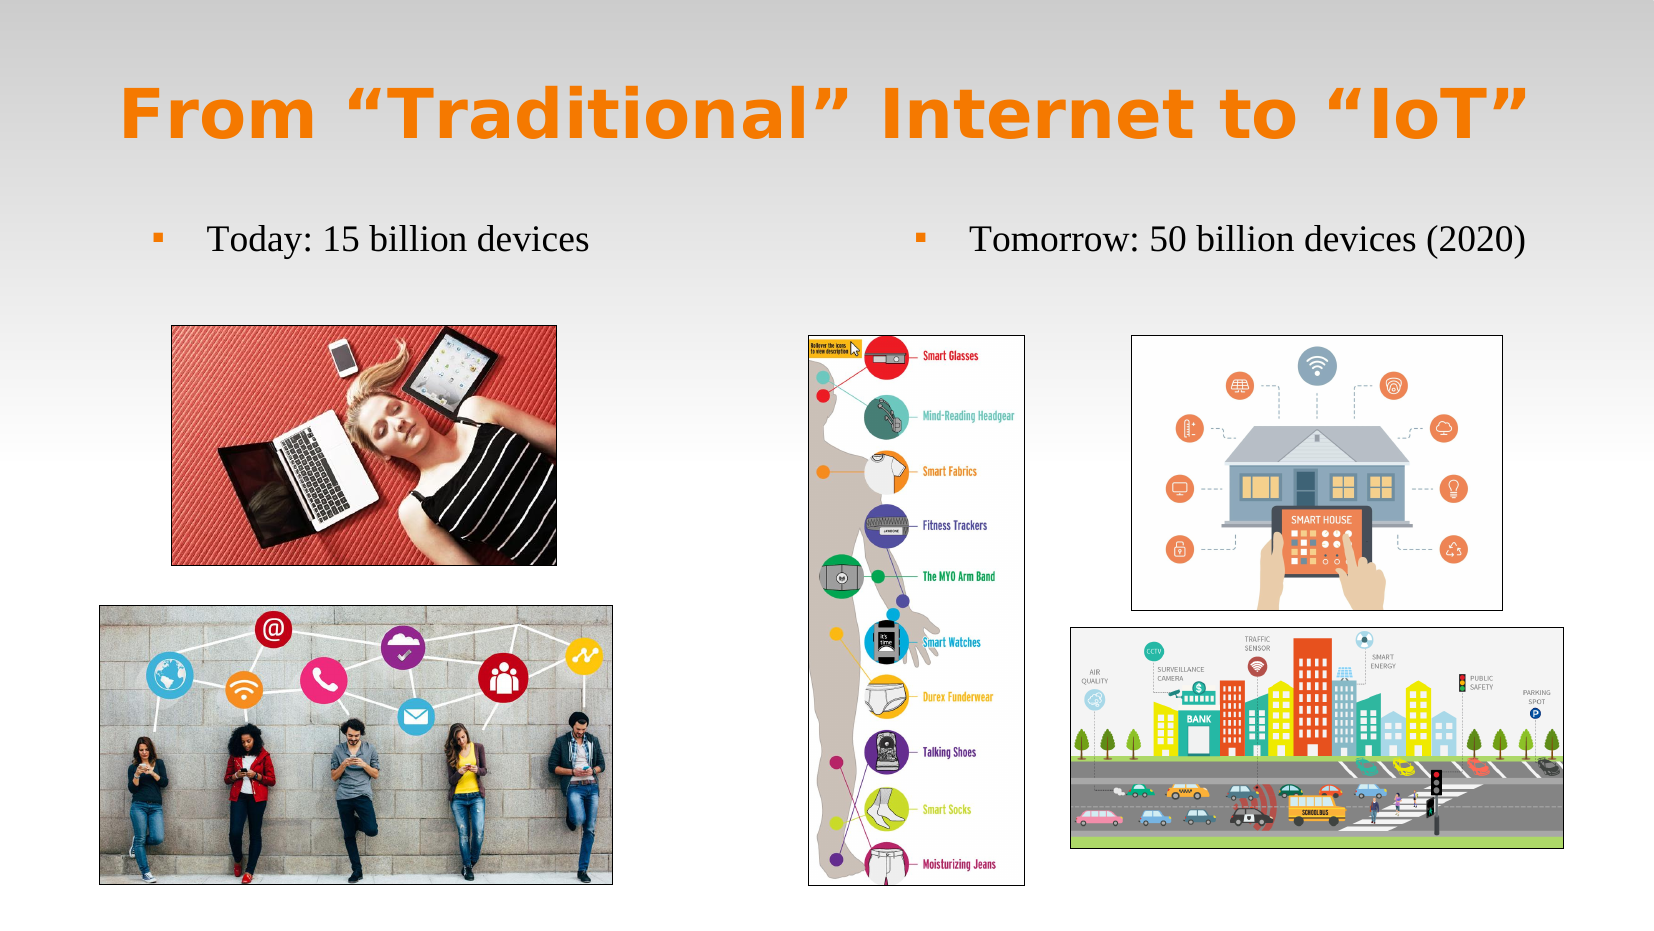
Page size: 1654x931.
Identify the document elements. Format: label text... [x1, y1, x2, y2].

picture [171, 325, 557, 566]
list Today: 15 billion devices [82, 217, 809, 832]
title From “Traditional” Internet to “IoT” [82, 37, 1571, 193]
list Tomorrow: 50 billion devices (2020) [845, 217, 1572, 832]
picture [1070, 627, 1564, 849]
picture [1131, 335, 1503, 611]
picture [99, 605, 613, 885]
picture [808, 335, 1025, 886]
